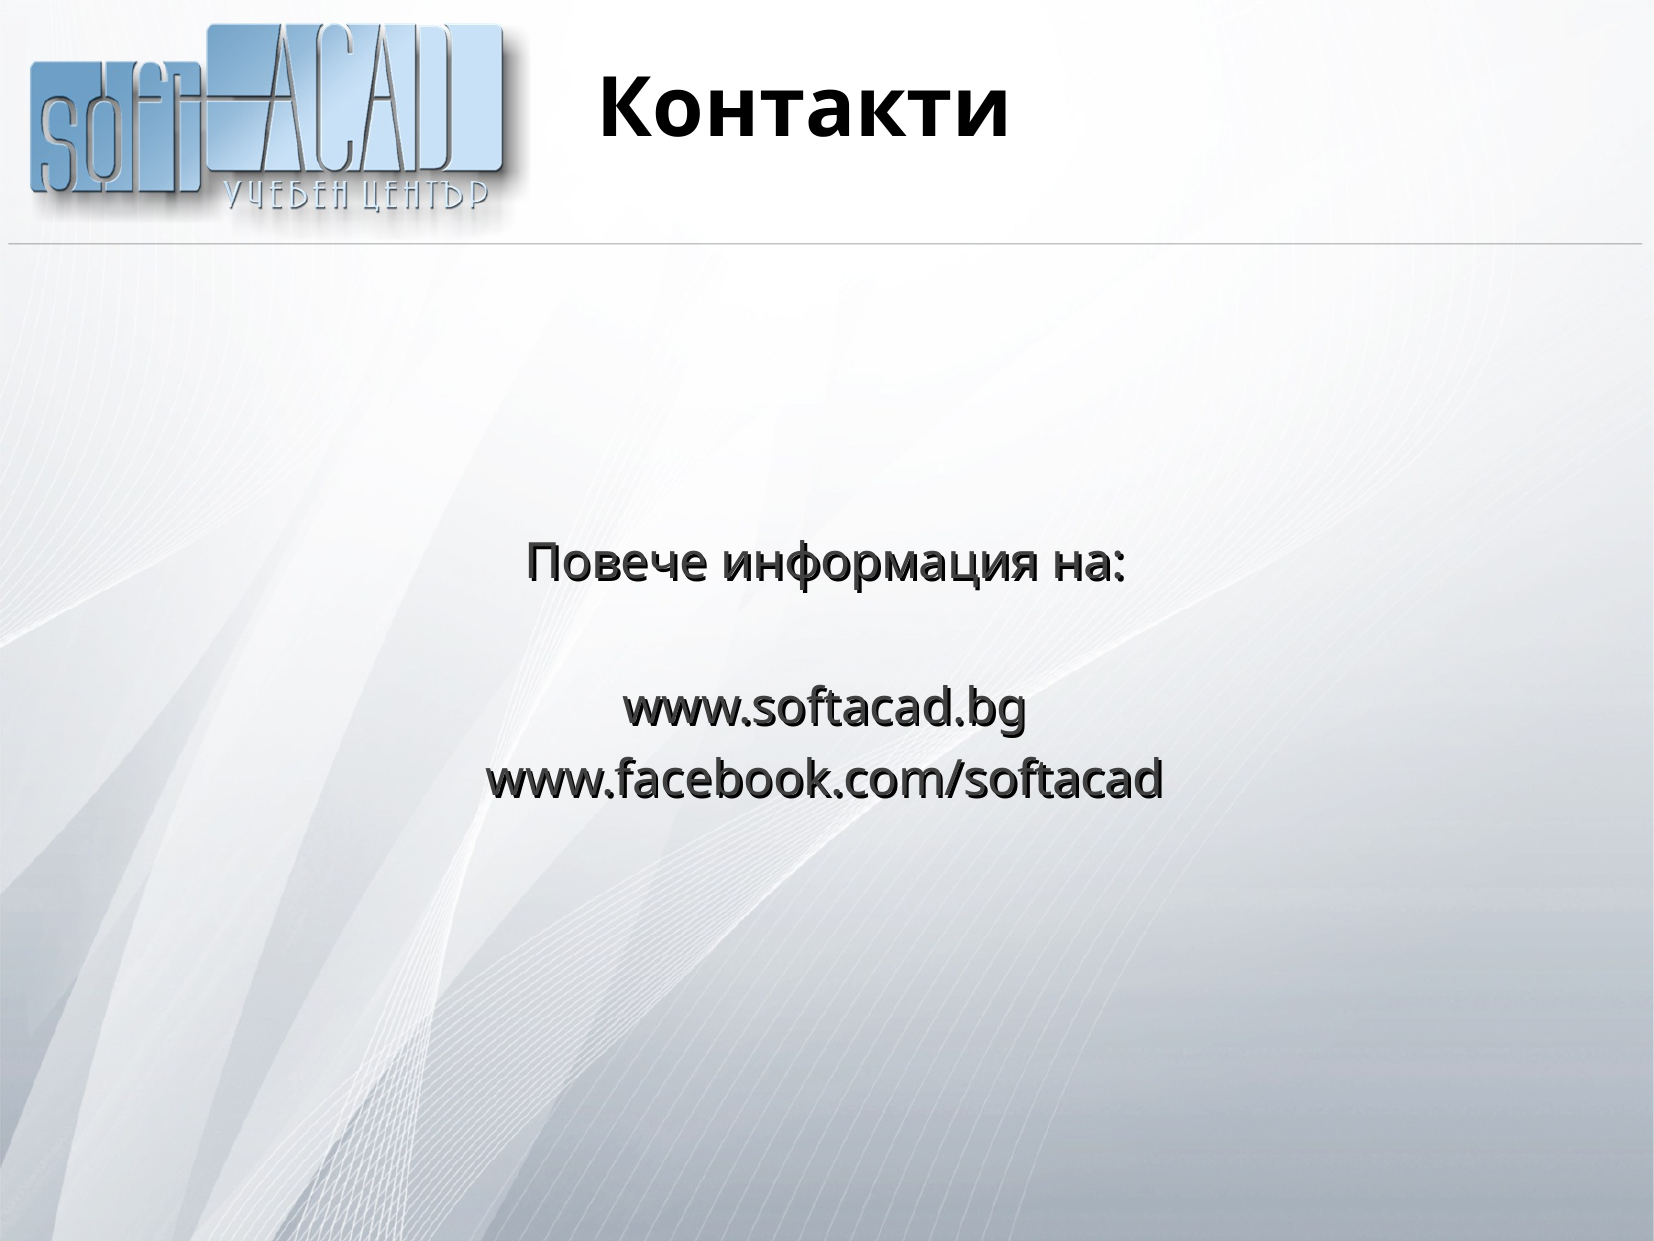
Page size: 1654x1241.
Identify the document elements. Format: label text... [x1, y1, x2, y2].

title Контакти [464, 45, 1604, 241]
text_box Повече информация на: www.softacad.bg www.facebook.com/softacad [0, 520, 1652, 939]
